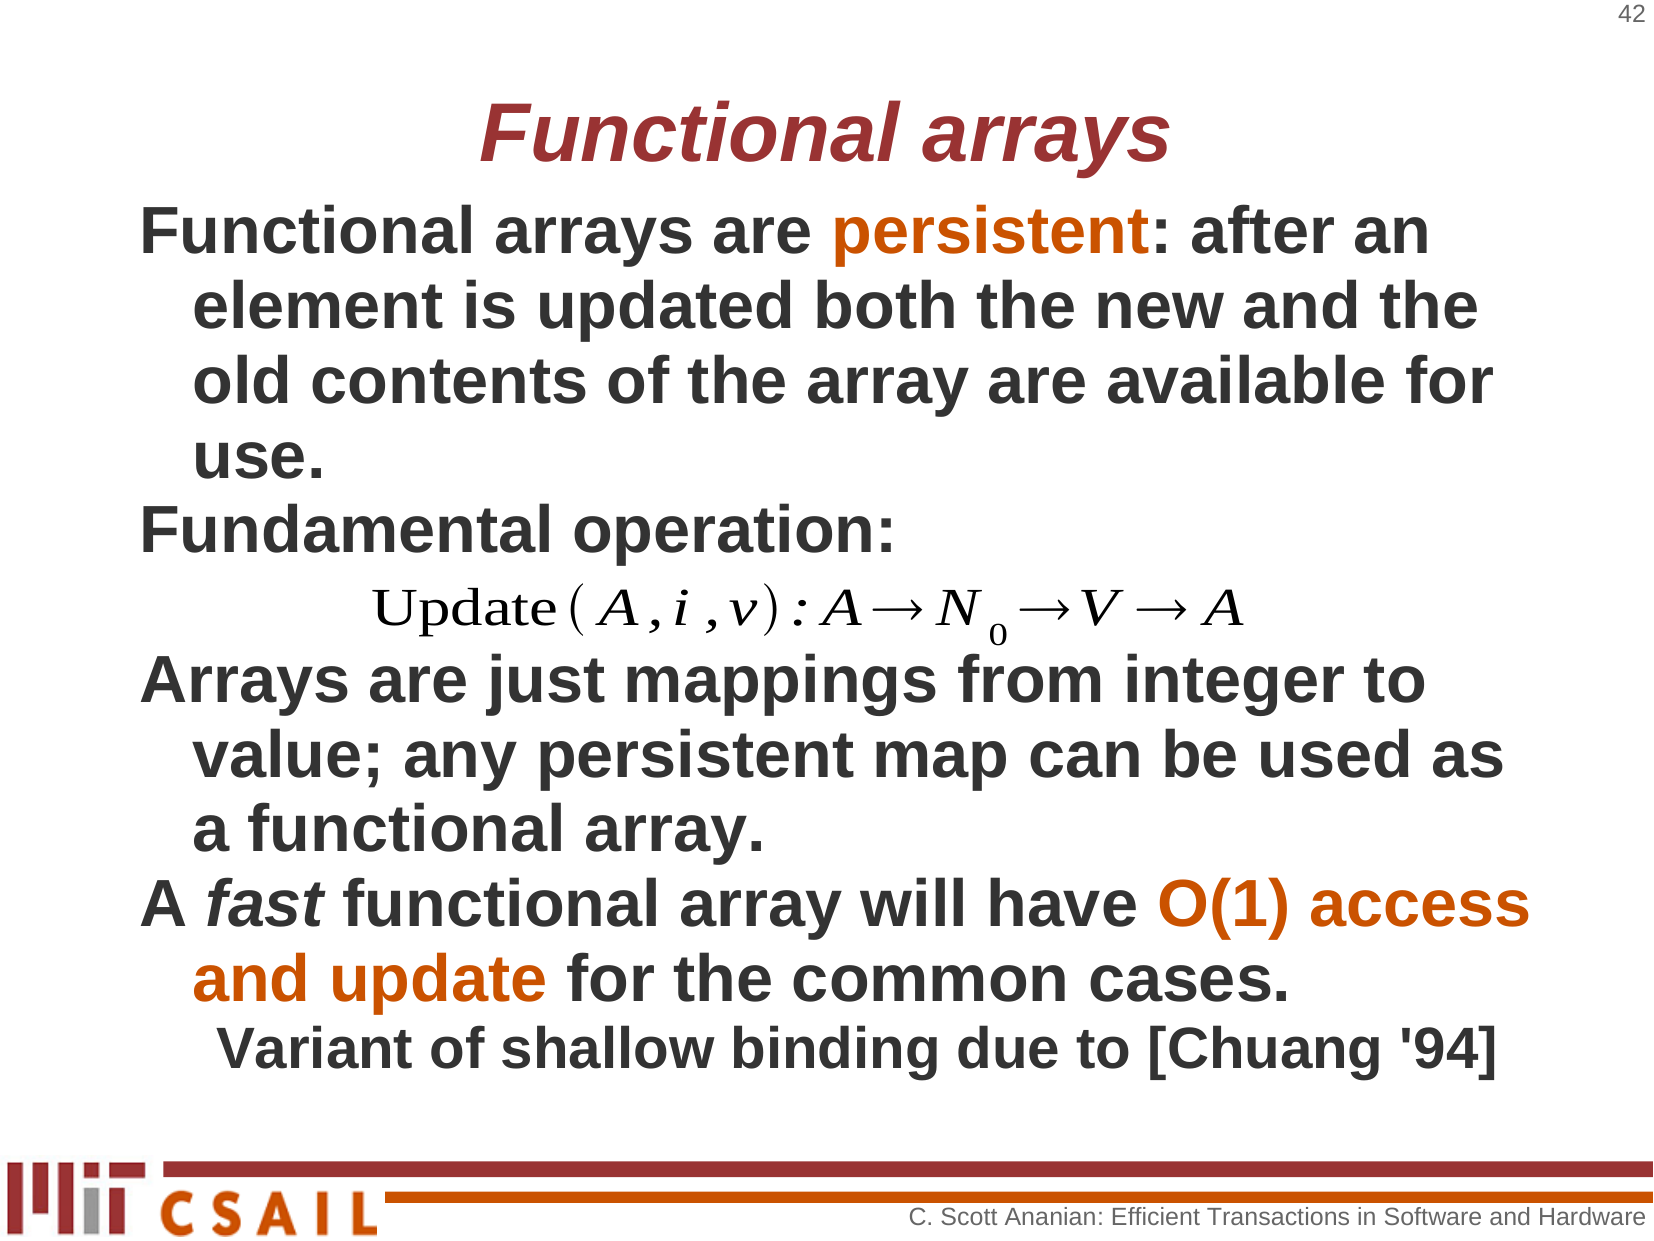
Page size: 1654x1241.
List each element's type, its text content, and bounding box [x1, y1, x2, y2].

title Functional arrays [52, 28, 1601, 237]
chart [354, 565, 1256, 656]
picture [0, 1155, 377, 1237]
list Functional arrays are persistent: after an element is updated both the new and the old contents of the array are available for use. Fundamental operation: Arrays are just mappings from integer to value; any persistent map can be used as a functional array. A fast functional array will have O(1) access and update for the common cases. Variant of shallow binding due to [Chuang '94] [121, 193, 1561, 1133]
